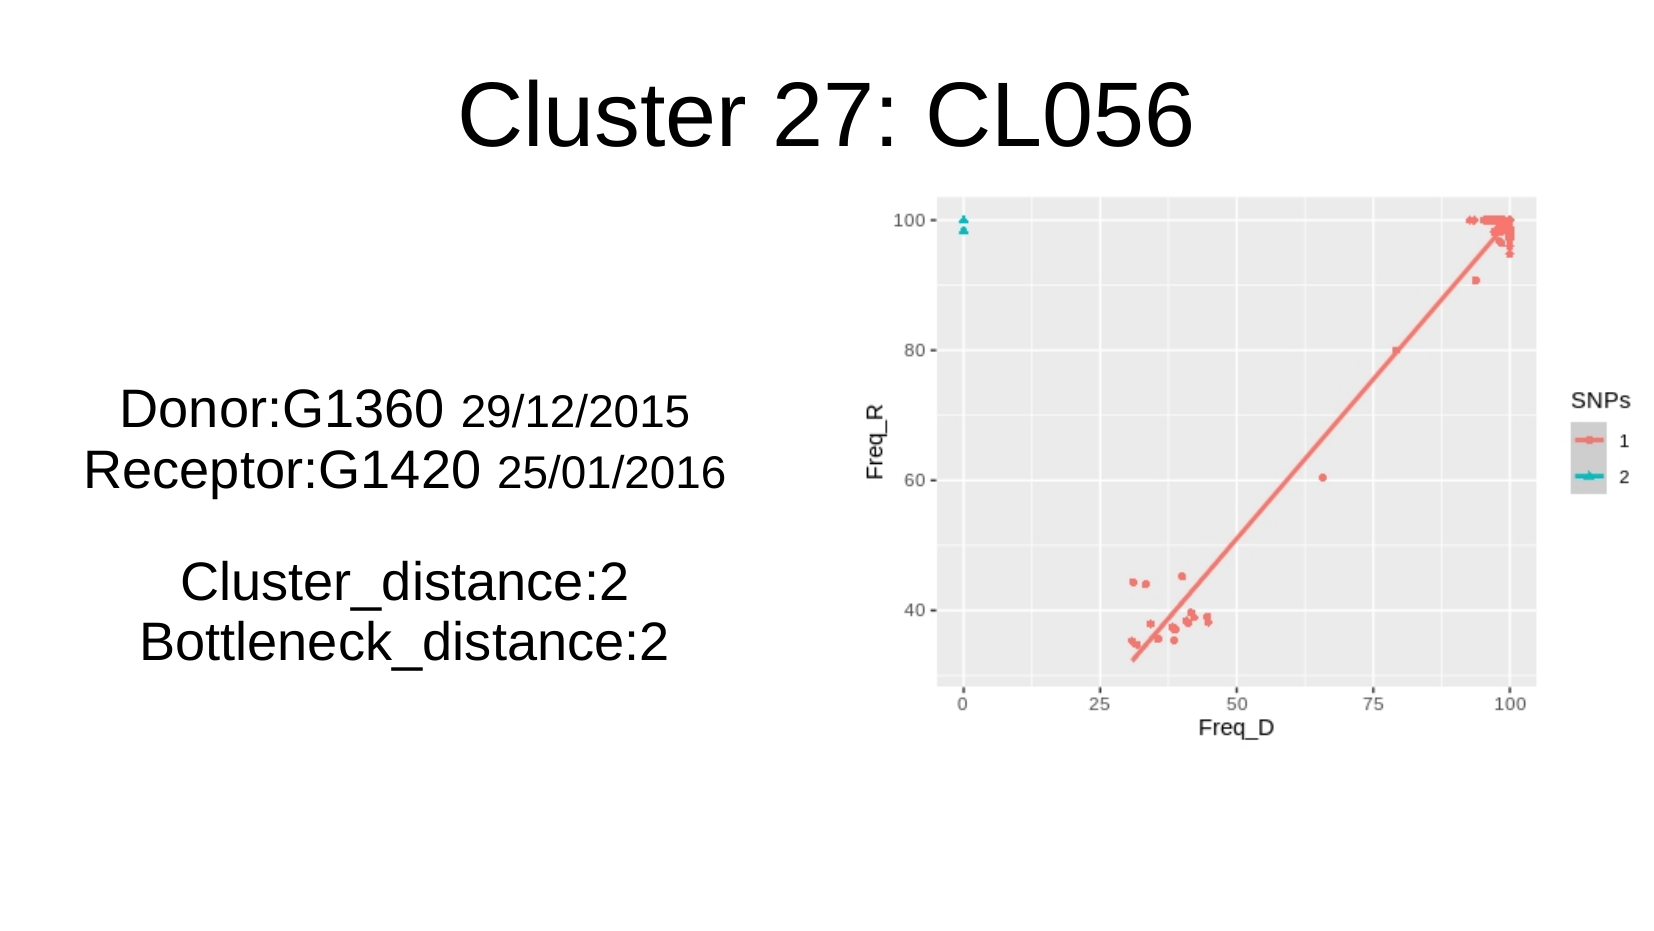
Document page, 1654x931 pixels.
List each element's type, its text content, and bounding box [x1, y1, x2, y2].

title Cluster 27: CL056 [82, 37, 1571, 193]
picture [856, 186, 1654, 751]
text_box Donor:G1360 29/12/2015 Receptor:G1420 25/01/2016 Cluster_distance:2 Bottleneck_distance:2 [30, 255, 781, 796]
